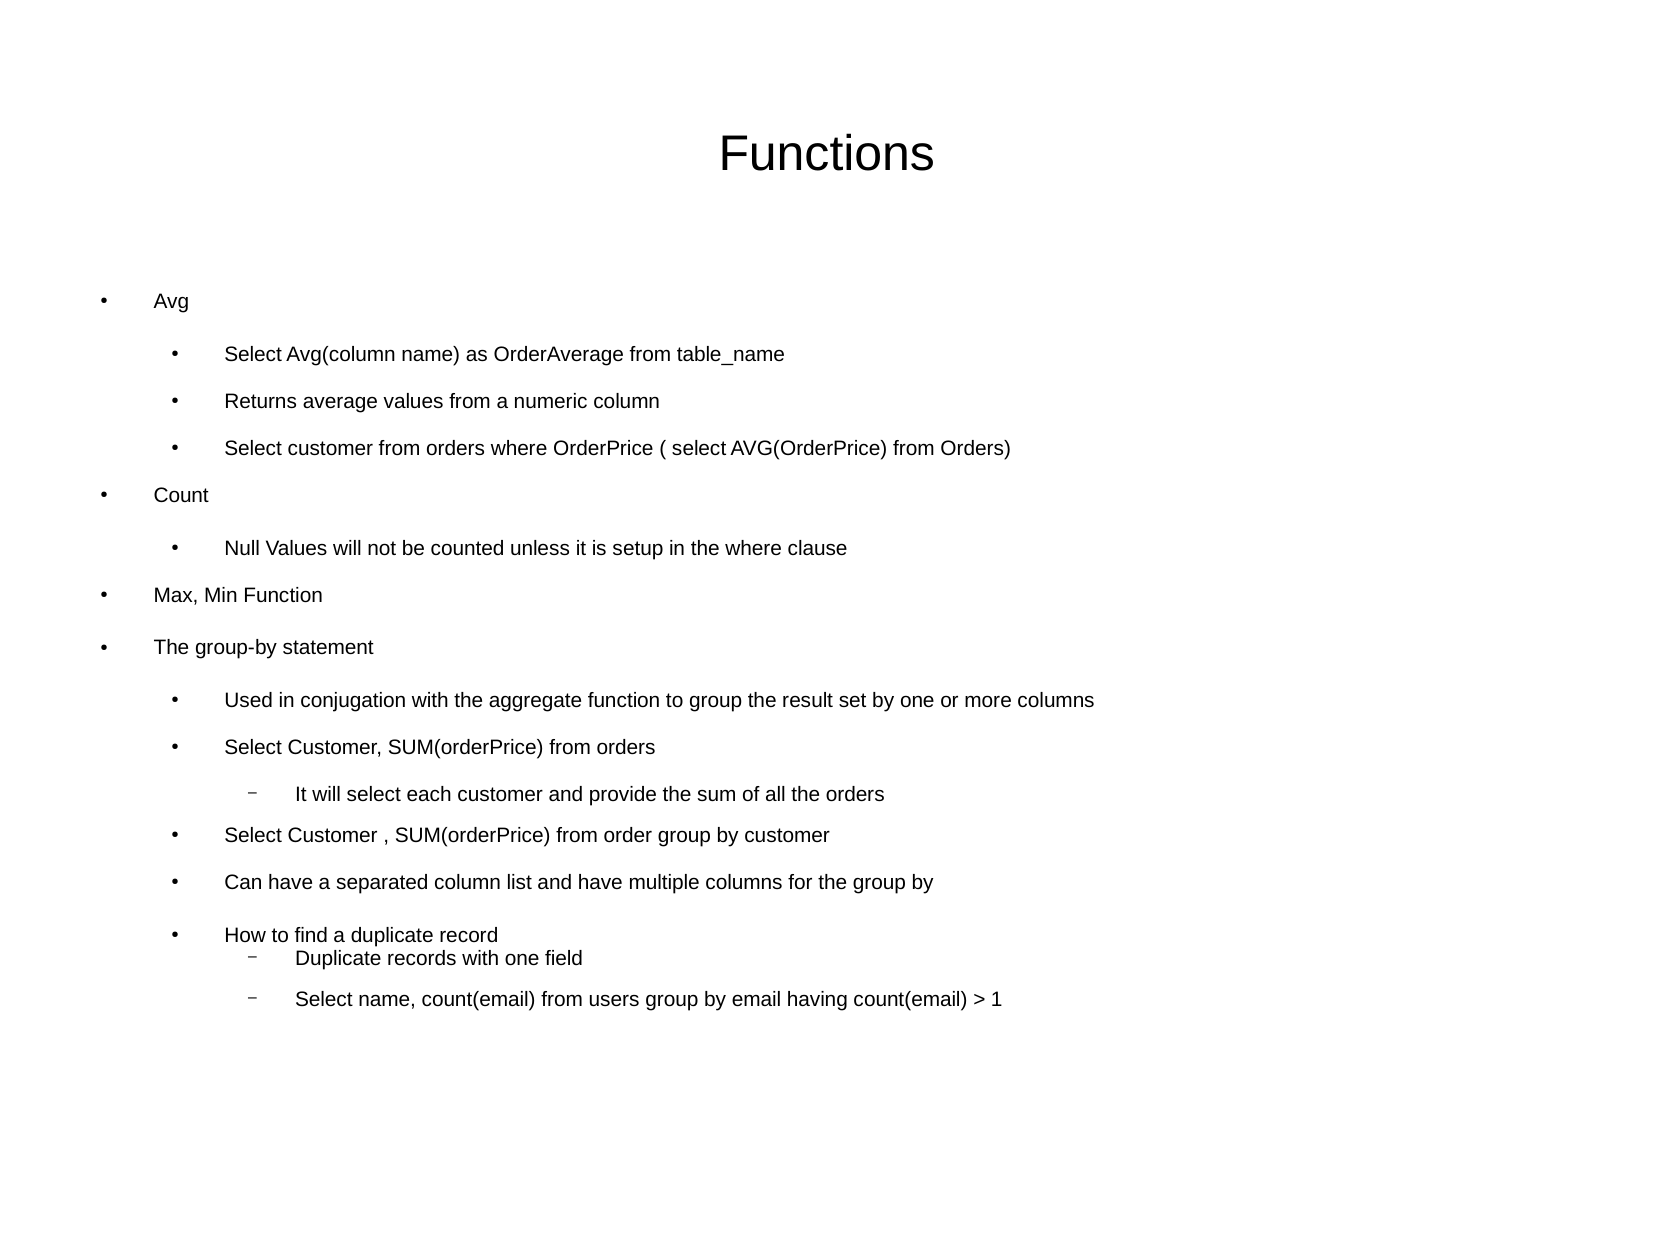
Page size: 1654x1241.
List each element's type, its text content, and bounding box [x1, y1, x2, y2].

list Avg Select Avg(column name) as OrderAverage from table_name Returns average values from a numeric column Select customer from orders where OrderPrice ( select AVG(OrderPrice) from Orders) Count Null Values will not be counted unless it is setup in the where clause Max, Min Function The group-by statement Used in conjugation with the aggregate function to group the result set by one or more columns Select Customer, SUM(orderPrice) from orders It will select each customer and provide the sum of all the orders Select Customer , SUM(orderPrice) from order group by customer Can have a separated column list and have multiple columns for the group by How to find a duplicate record Duplicate records with one field Select name, count(email) from users group by email having count(email) > 1 [82, 290, 1571, 1216]
title Functions [82, 49, 1571, 257]
